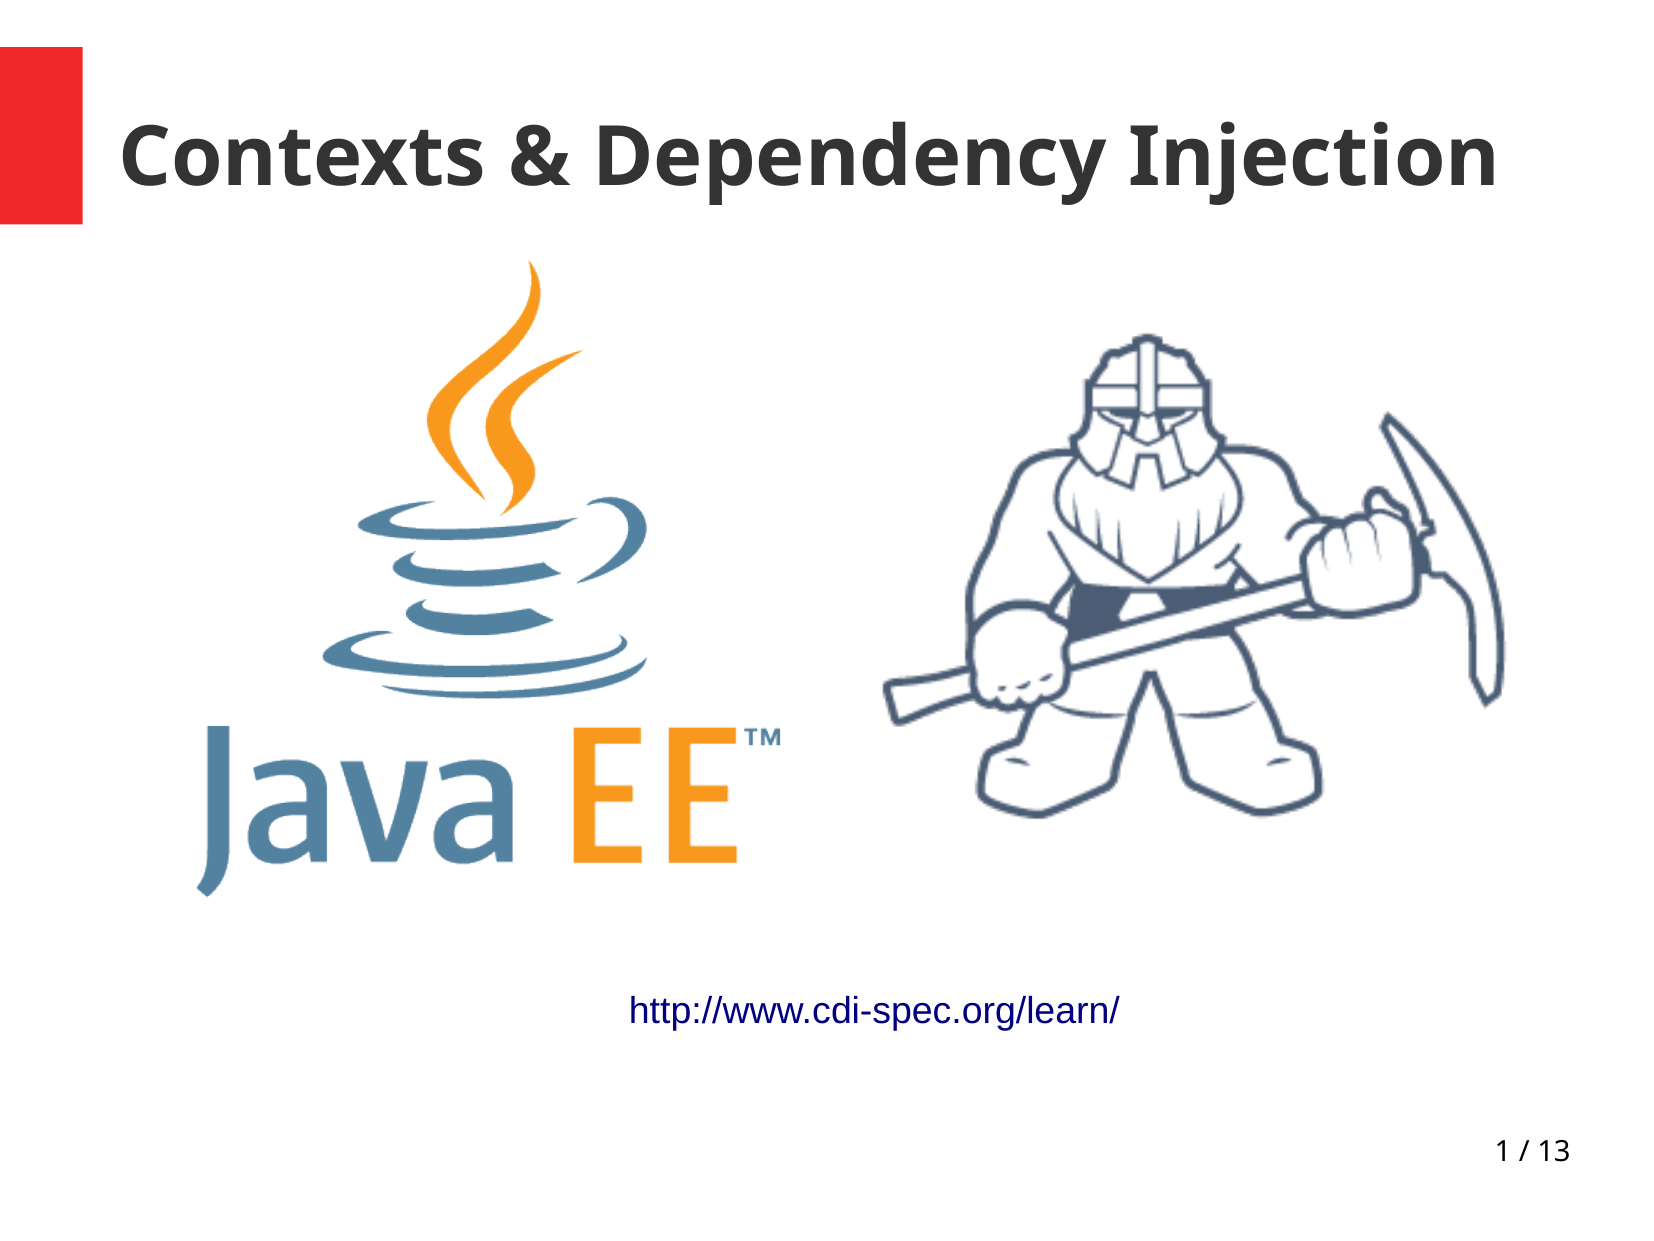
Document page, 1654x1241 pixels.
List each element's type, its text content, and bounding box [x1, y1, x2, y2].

picture [196, 260, 782, 898]
picture [874, 265, 1512, 904]
title Contexts & Dependency Injection [118, 49, 1571, 257]
text_box http://www.cdi-spec.org/learn/ [614, 982, 1136, 1040]
